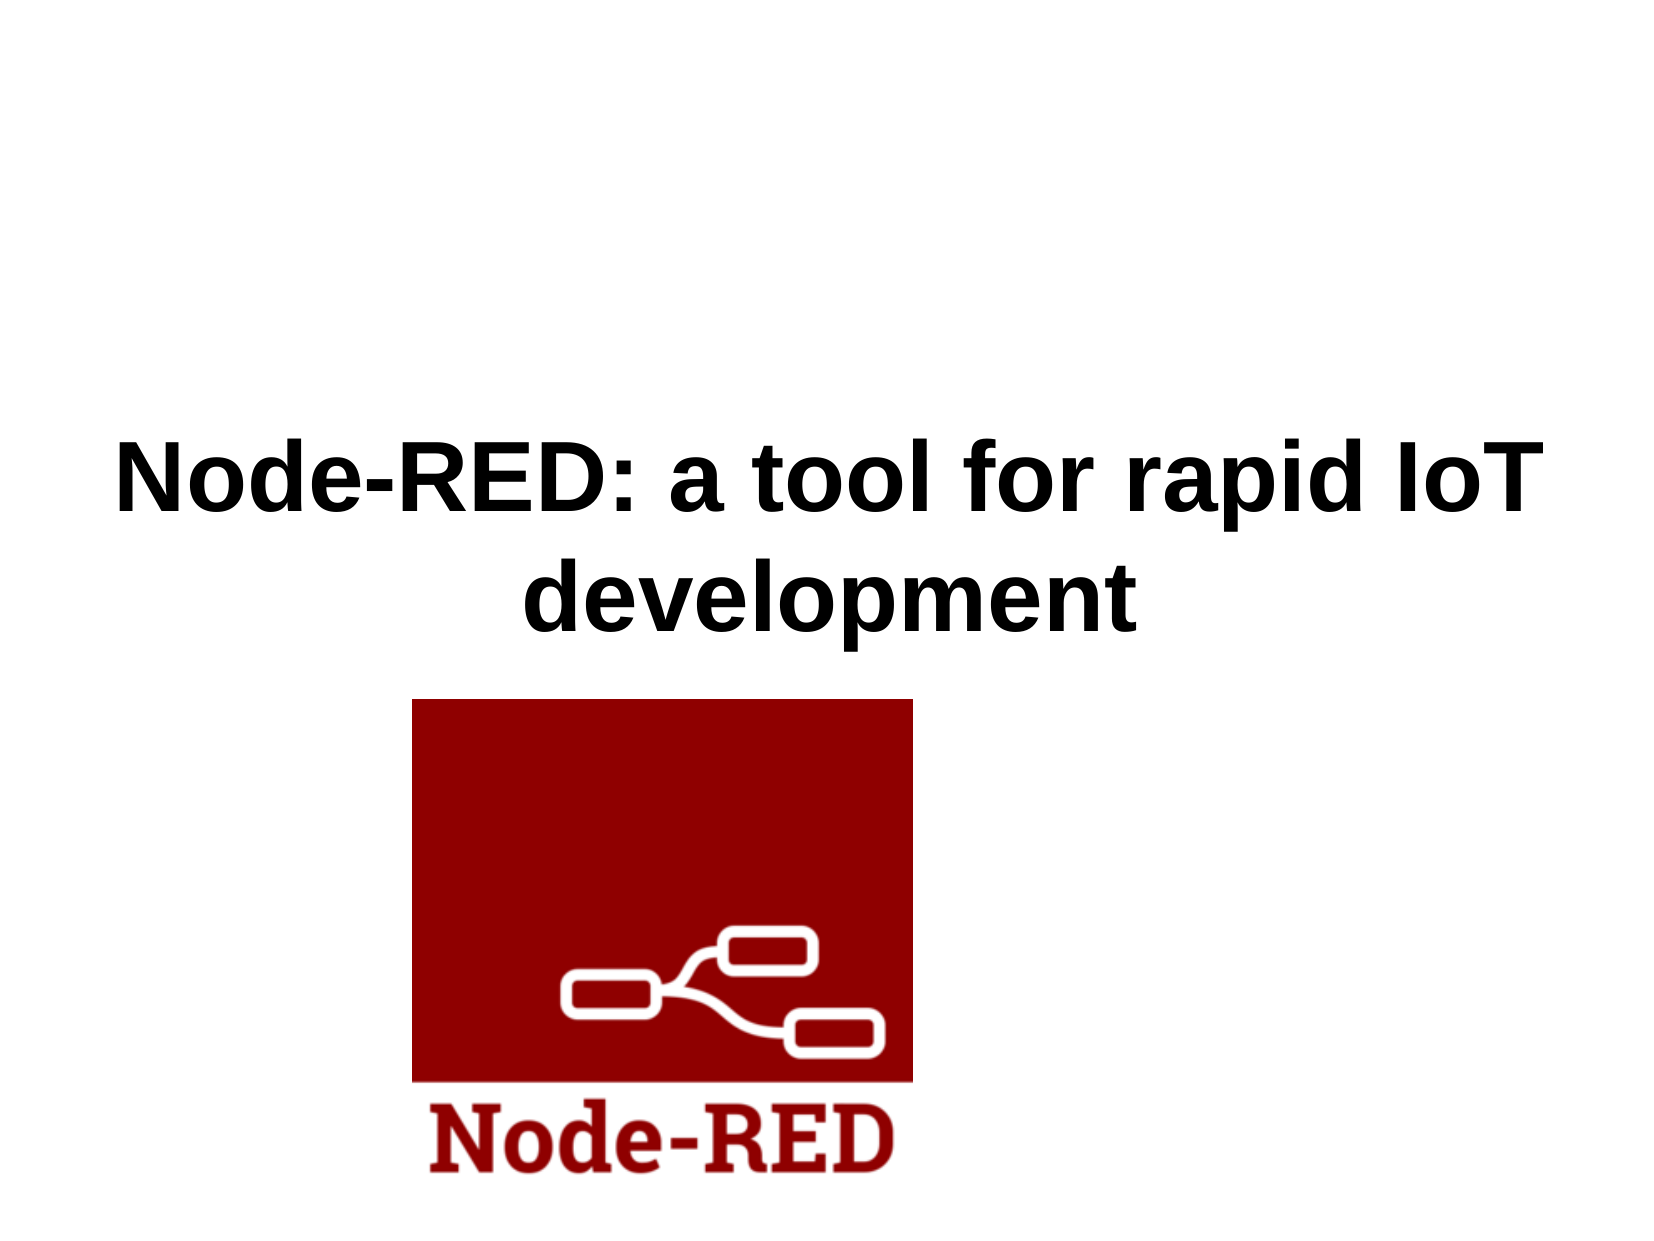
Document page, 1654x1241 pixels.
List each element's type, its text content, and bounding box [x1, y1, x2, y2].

text_box Node-RED: a tool for rapid IoT development [45, 276, 1615, 856]
picture [412, 699, 913, 1201]
